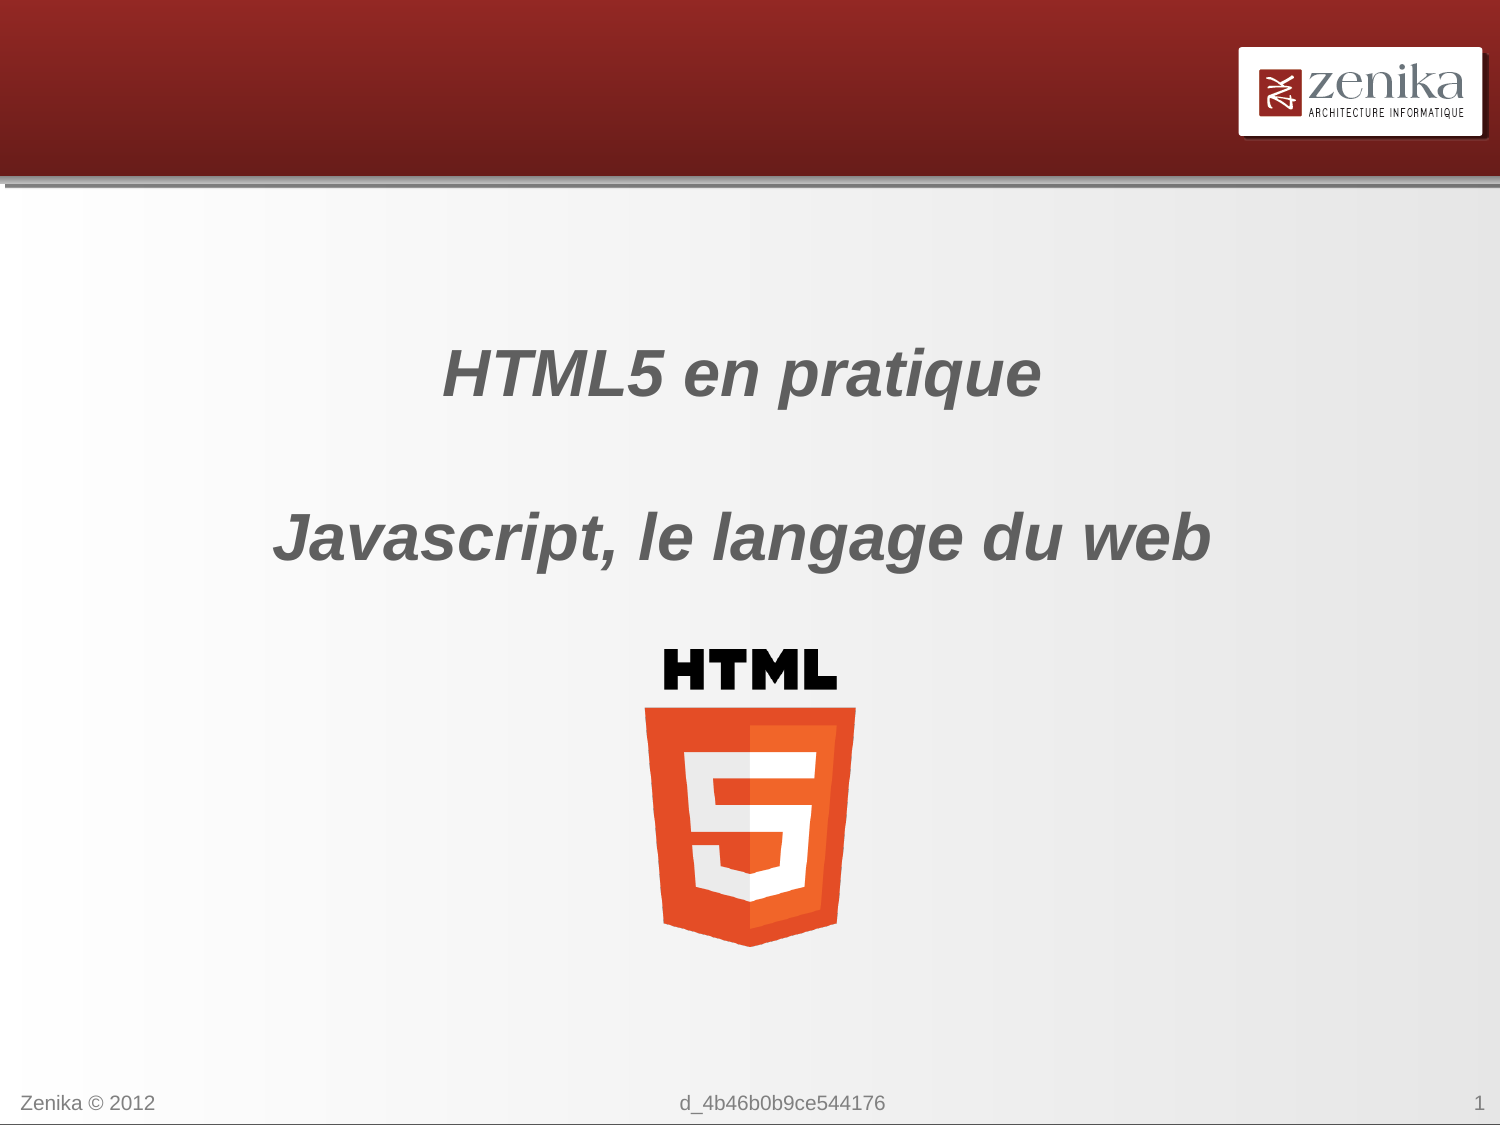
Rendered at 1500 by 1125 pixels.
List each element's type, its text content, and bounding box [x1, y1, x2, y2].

text_box HTML5 en pratique Javascript, le langage du web [50, 249, 1435, 1079]
picture [1257, 58, 1464, 125]
picture [601, 649, 899, 947]
